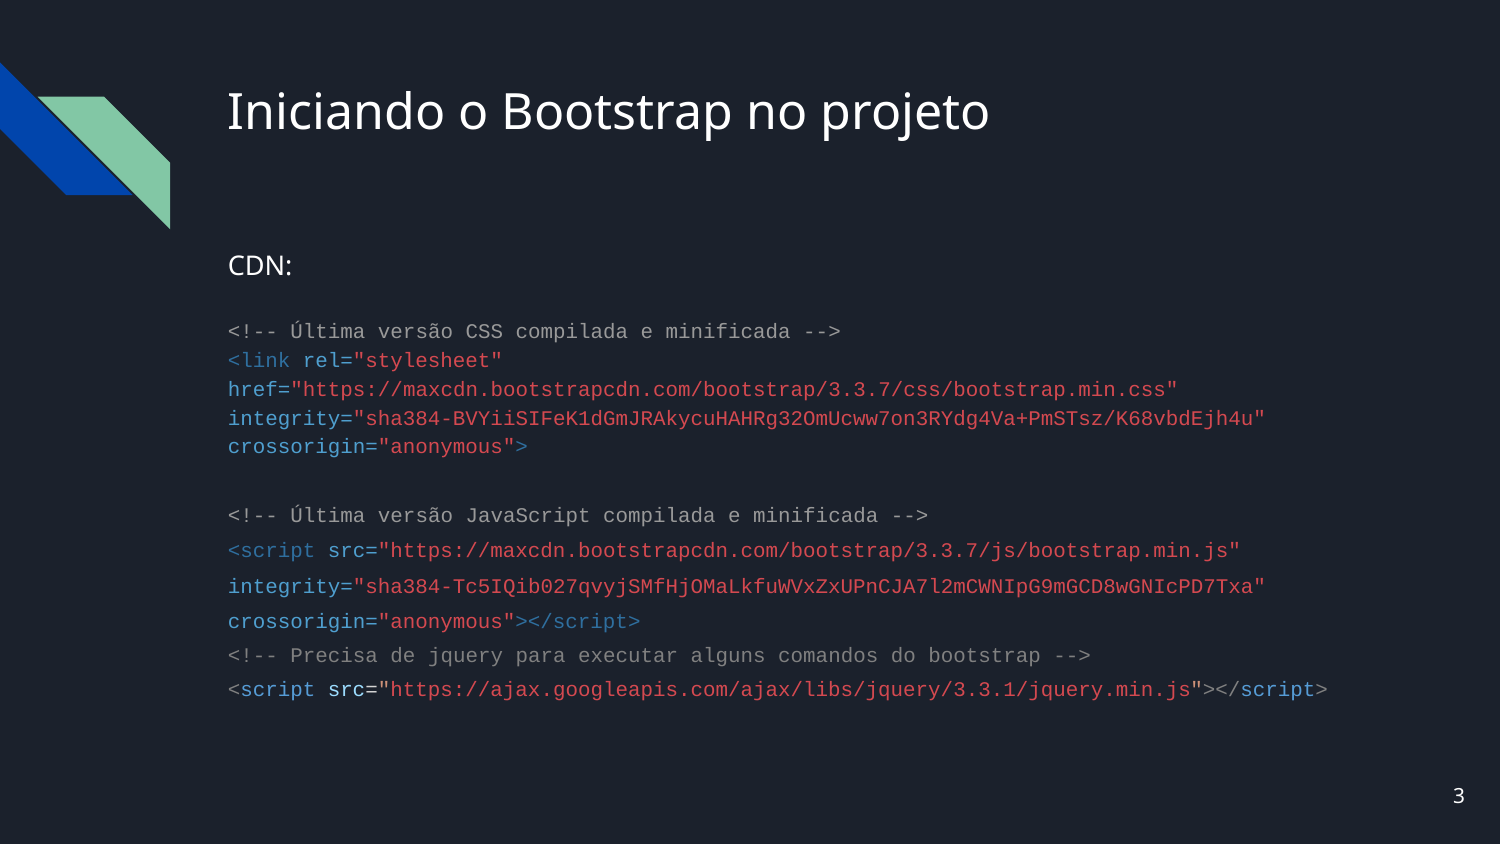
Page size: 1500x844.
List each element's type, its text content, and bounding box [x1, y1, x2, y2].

title Iniciando o Bootstrap no projeto [212, 64, 1368, 215]
list CDN: <!-- Última versão CSS compilada e minificada --> <link rel="stylesheet" href="https://maxcdn.bootstrapcdn.com/bootstrap/3.3.7/css/bootstrap.min.css" integrity="sha384-BVYiiSIFeK1dGmJRAkycuHAHRg32OmUcww7on3RYdg4Va+PmSTsz/K68vbdEjh4u" crossorigin="anonymous"> <!-- Última versão JavaScript compilada e minificada --> <script src="https://maxcdn.bootstrapcdn.com/bootstrap/3.3.7/js/bootstrap.min.js" integrity="sha384-Tc5IQib027qvyjSMfHjOMaLkfuWVxZxUPnCJA7l2mCWNIpG9mGCD8wGNIcPD7Txa" crossorigin="anonymous"></script> <!-- Precisa de jquery para executar alguns comandos do bootstrap --> <script src="https://ajax.googleapis.com/ajax/libs/jquery/3.3.1/jquery.min.js"></script> [212, 228, 1368, 707]
slide_number <número> [1389, 764, 1480, 830]
